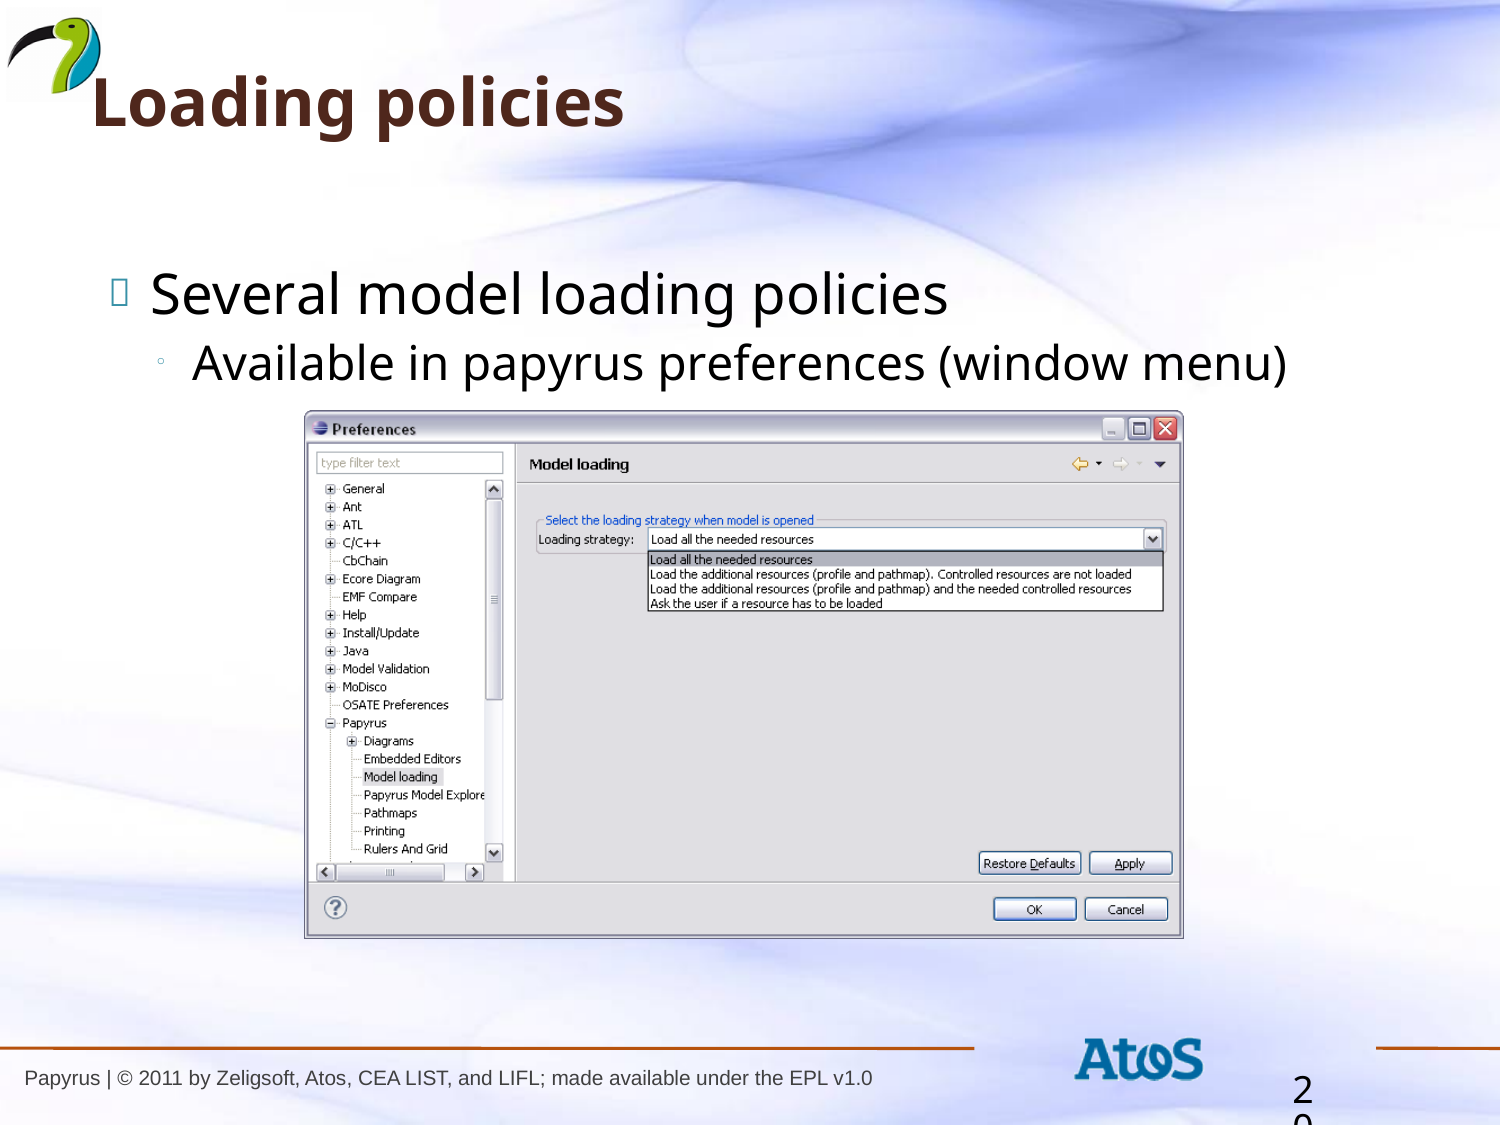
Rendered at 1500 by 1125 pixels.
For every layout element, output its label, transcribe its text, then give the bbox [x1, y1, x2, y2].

title Loading policies [75, 45, 1425, 233]
slide_number <numéro> [1277, 1051, 1338, 1112]
picture [1297, 1117, 1308, 1125]
picture [0, 0, 1500, 1125]
list Several model loading policies Available in papyrus preferences (window menu) [75, 243, 1425, 986]
